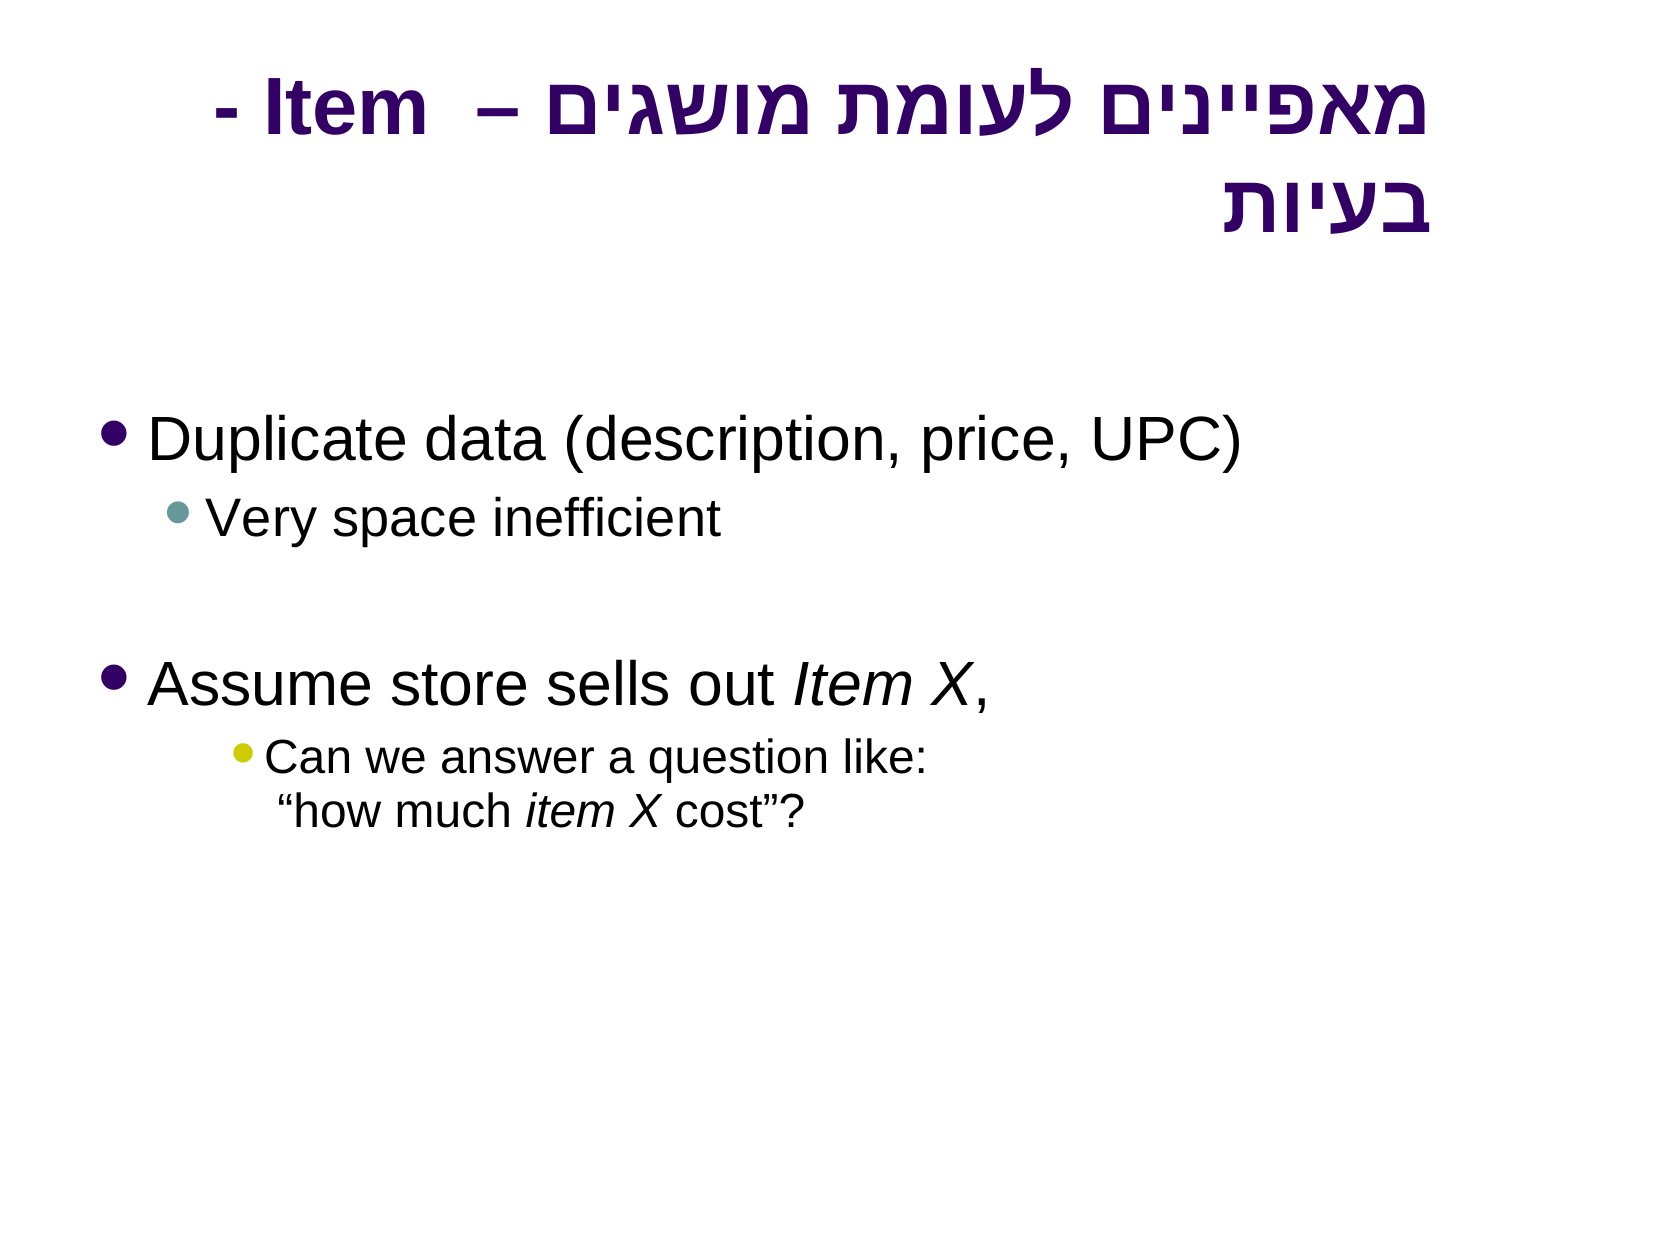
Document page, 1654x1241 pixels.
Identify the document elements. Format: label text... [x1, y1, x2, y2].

title מאפיינים לעומת מושגים – Item - בעיות [82, 22, 1447, 257]
list Duplicate data (description, price, UPC) Very space inefficient Assume store sells out Item X, Can we answer a question like: “how much item X cost”? [82, 310, 1571, 1109]
